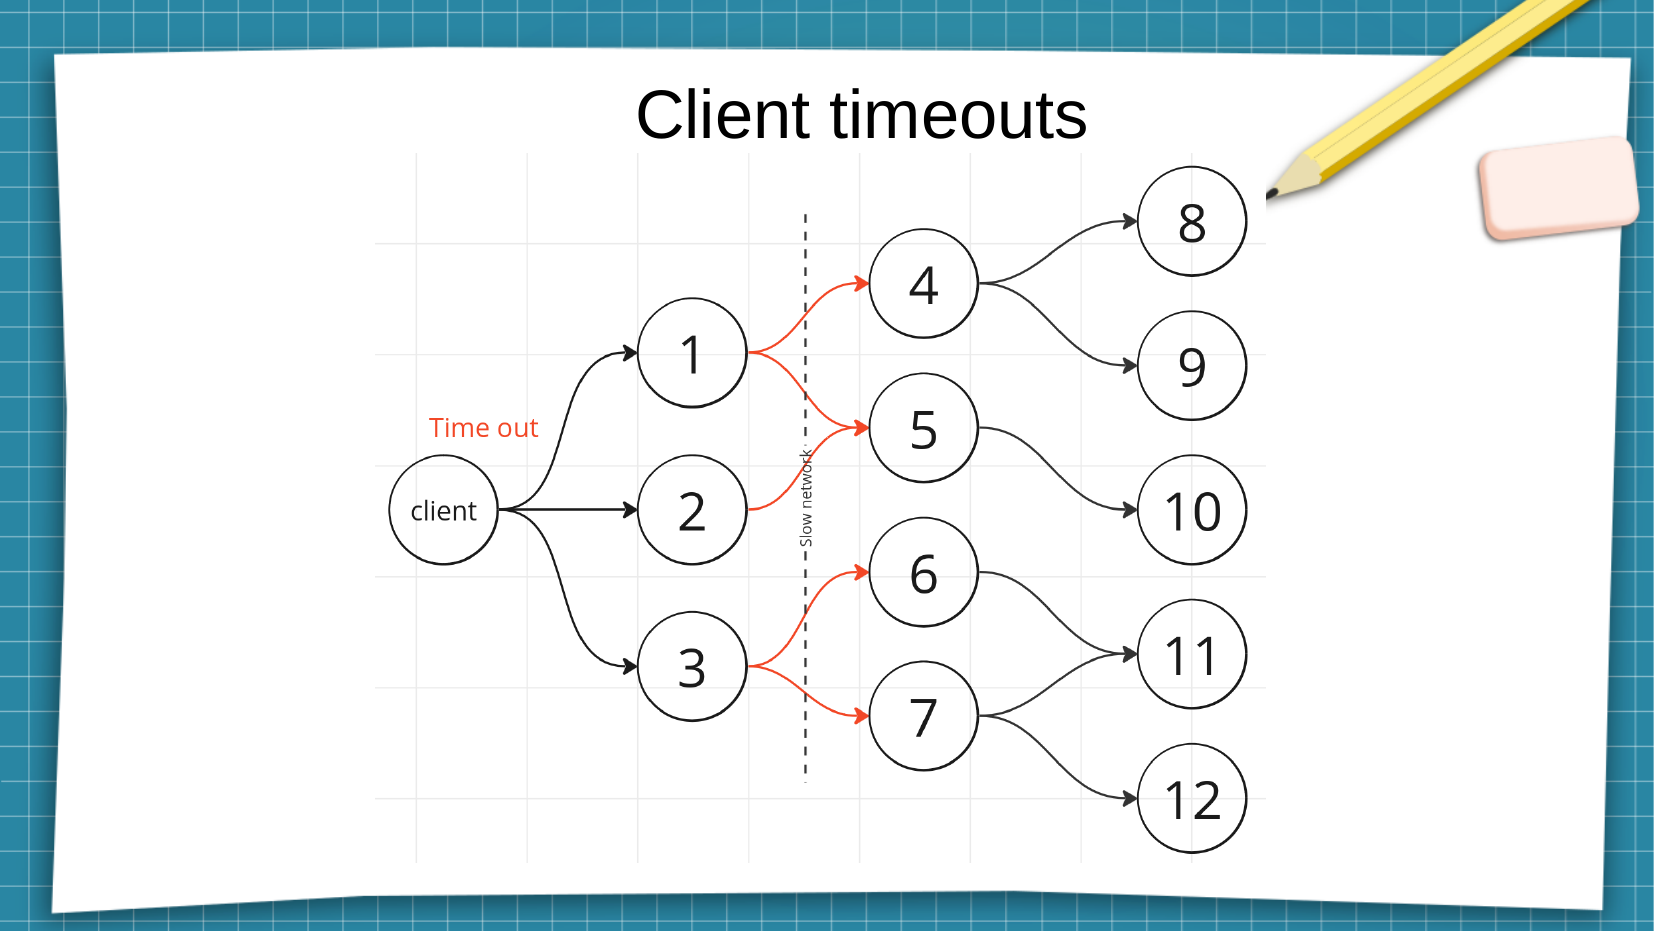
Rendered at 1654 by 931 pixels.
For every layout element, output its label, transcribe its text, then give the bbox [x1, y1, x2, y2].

picture [0, 0, 1654, 931]
title Client timeouts [82, 37, 1571, 193]
